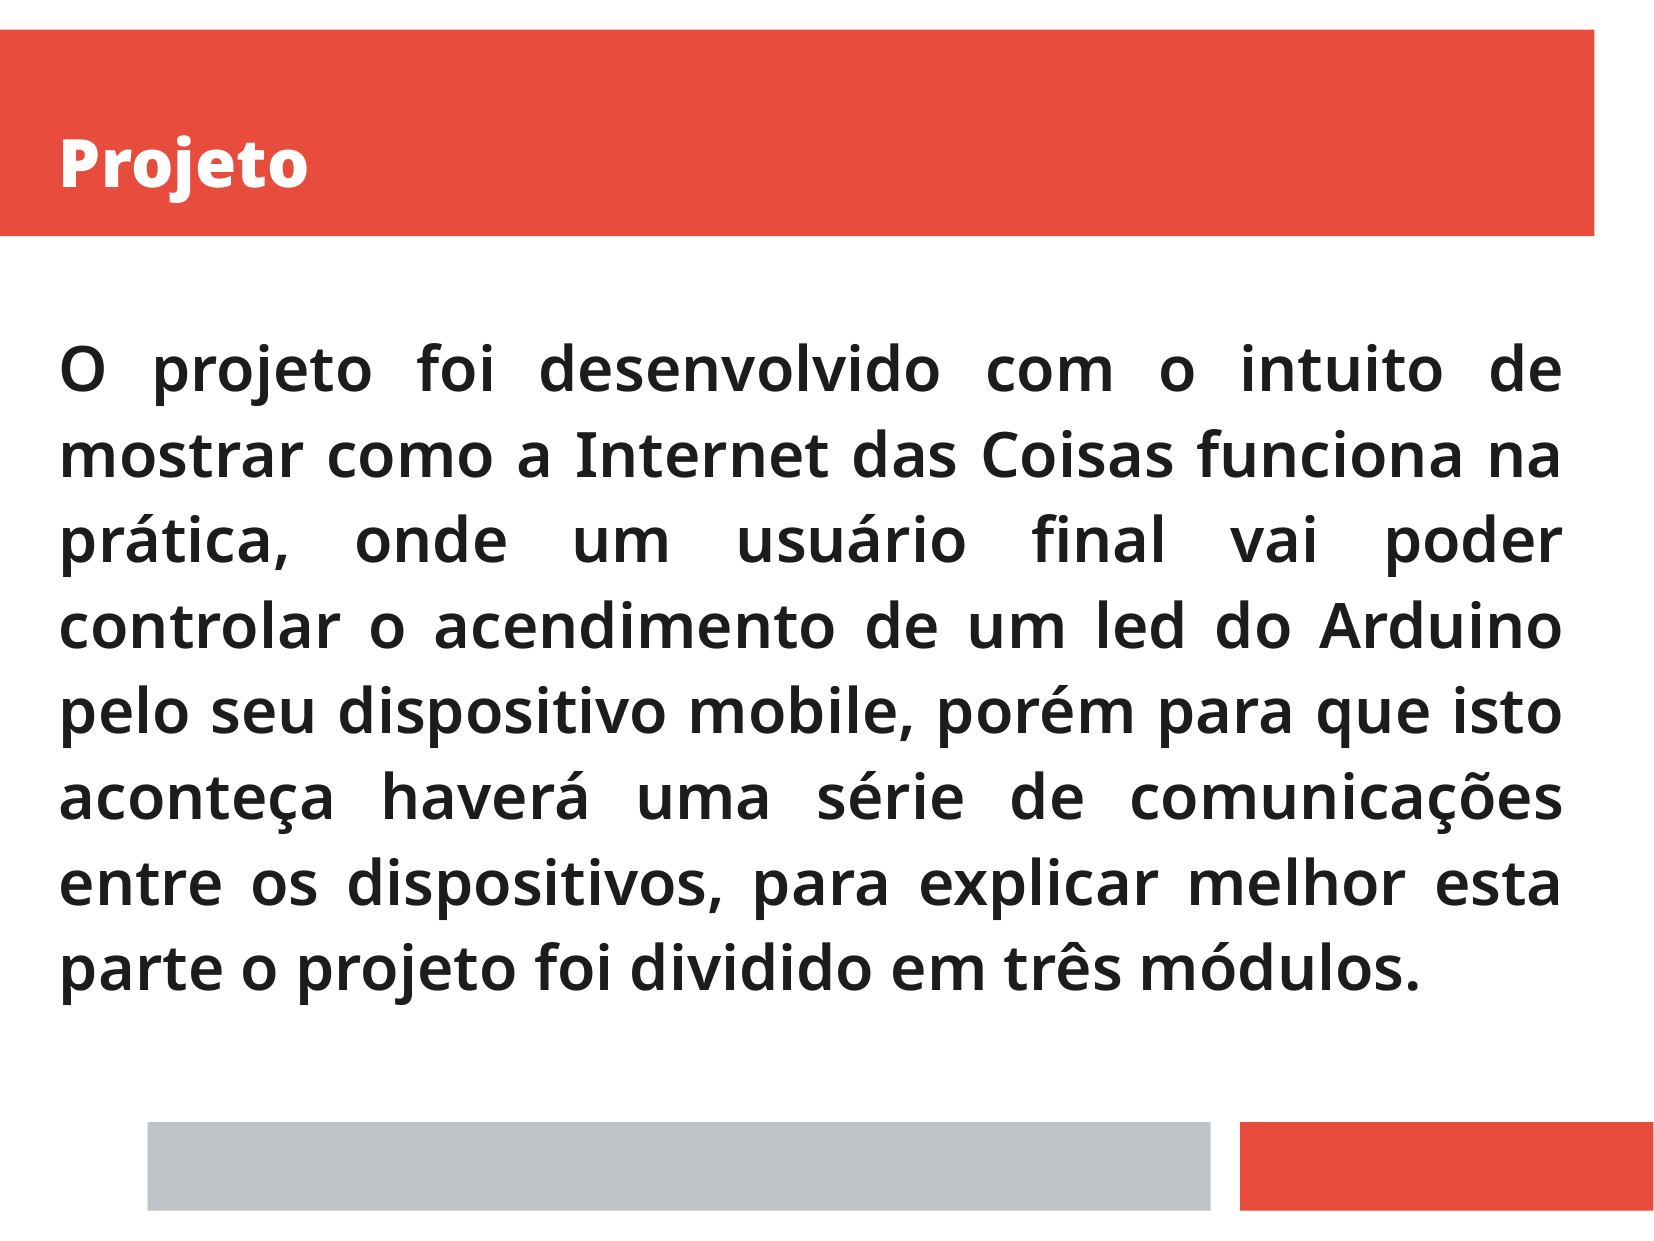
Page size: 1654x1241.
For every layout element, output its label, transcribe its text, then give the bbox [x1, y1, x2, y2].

title Projeto [59, 59, 1595, 207]
list O projeto foi desenvolvido com o intuito de mostrar como a Internet das Coisas funciona na prática, onde um usuário final vai poder controlar o acendimento de um led do Arduino pelo seu dispositivo mobile, porém para que isto aconteça haverá uma série de comunicações entre os dispositivos, para explicar melhor esta parte o projeto foi dividido em três módulos. [59, 324, 1565, 1093]
